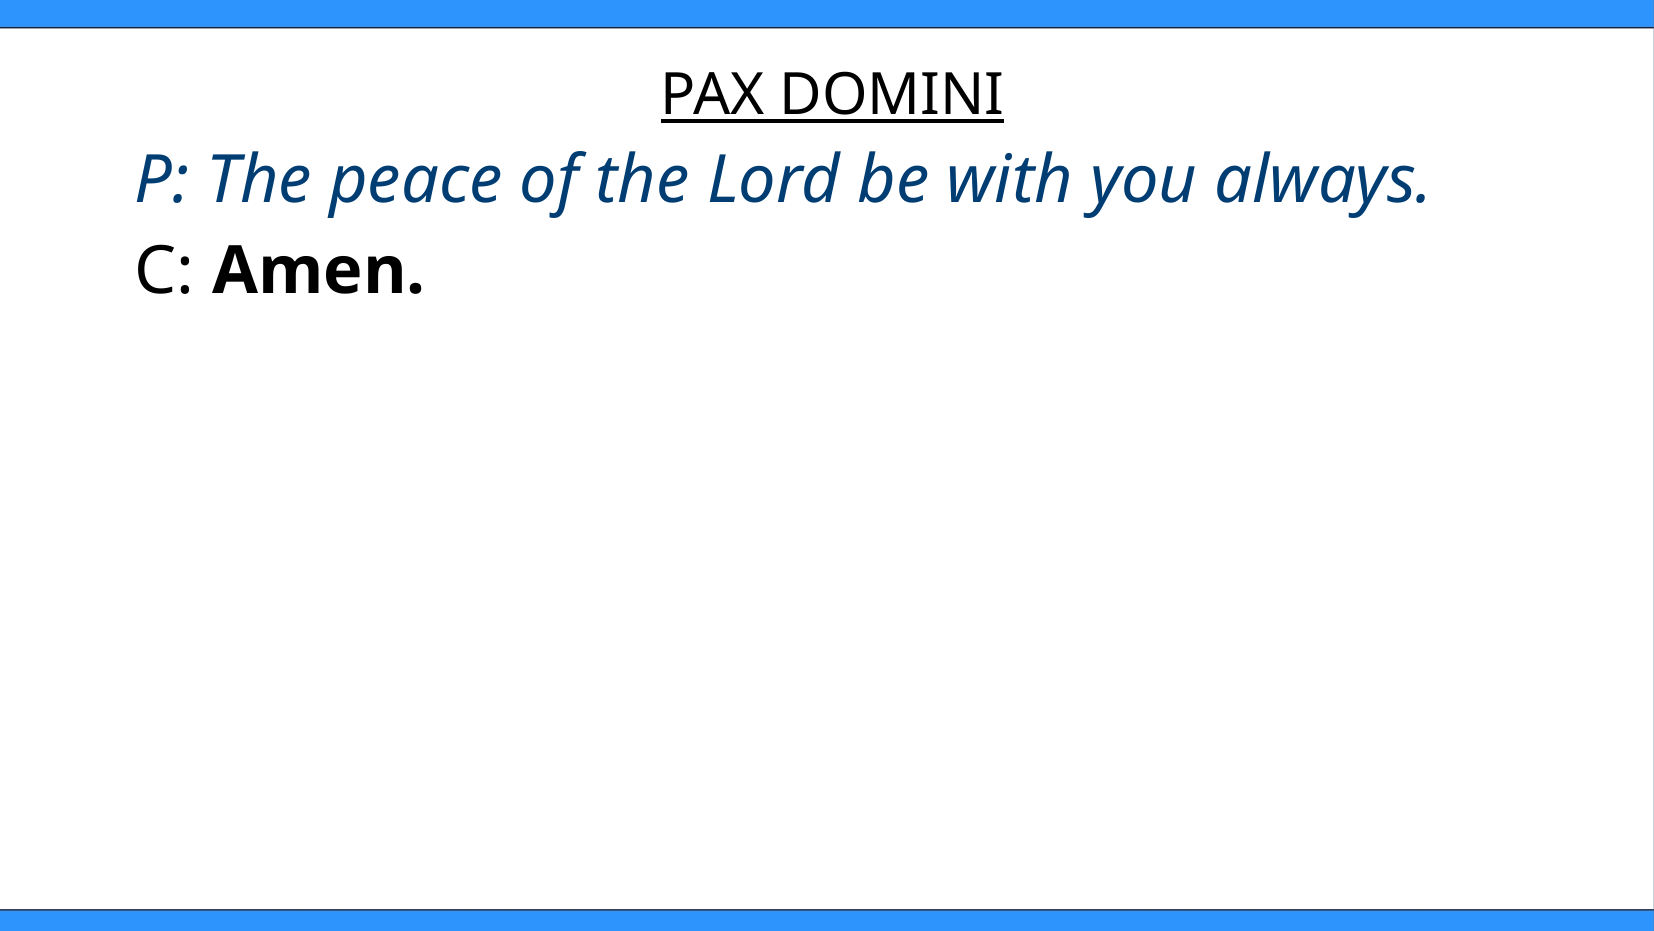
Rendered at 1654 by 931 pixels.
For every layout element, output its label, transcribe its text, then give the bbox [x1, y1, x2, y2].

text_box PAX DOMINI P: The peace of the Lord be with you always. C: Amen. [120, 45, 1546, 438]
picture [0, 0, 1654, 931]
